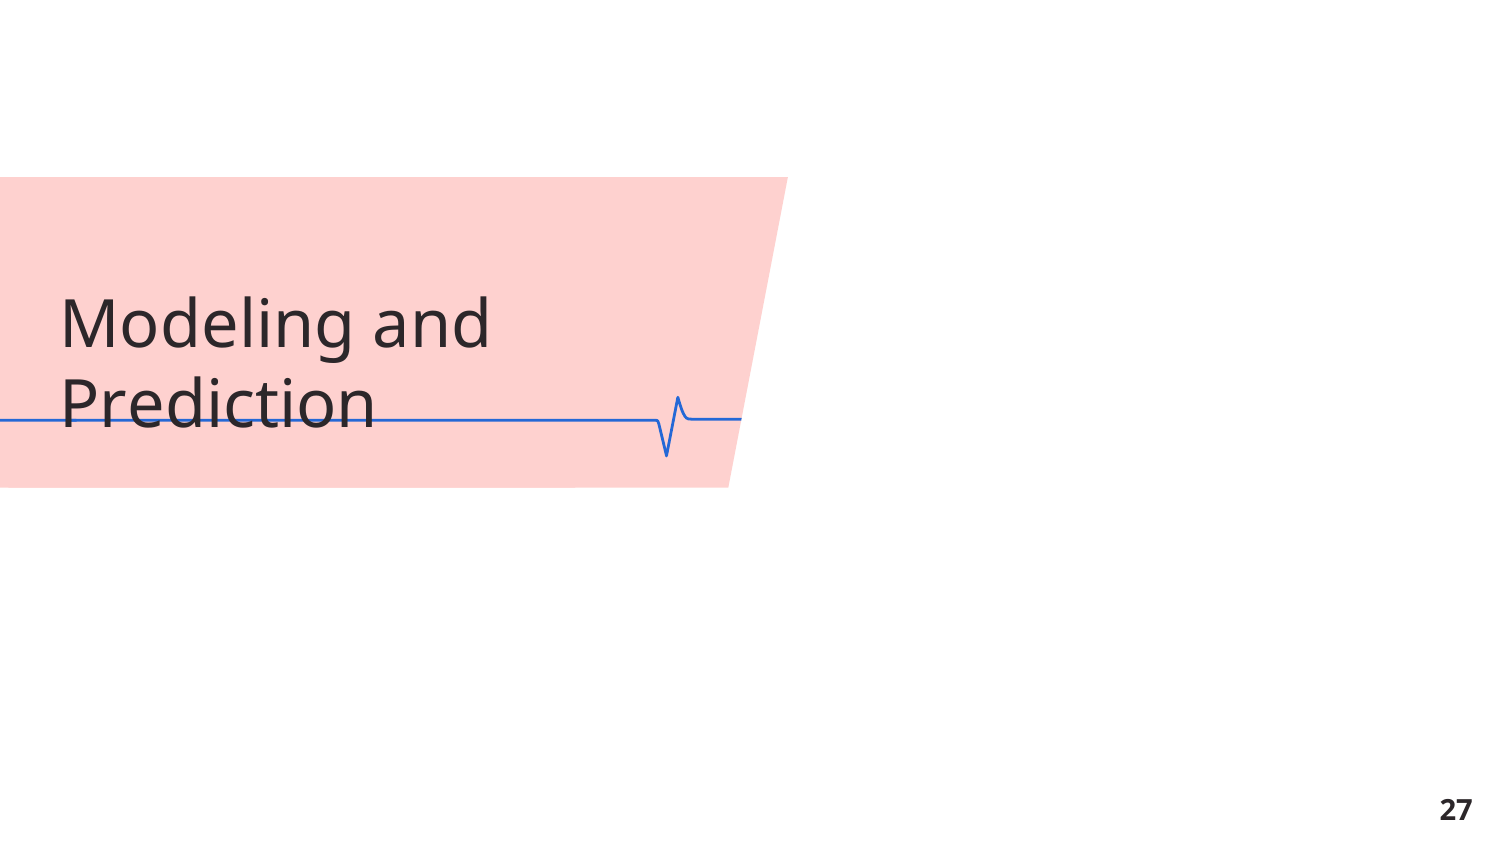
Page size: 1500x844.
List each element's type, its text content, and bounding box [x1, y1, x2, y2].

title Modeling and Prediction [44, 266, 711, 381]
text_box 27 [1424, 783, 1489, 830]
